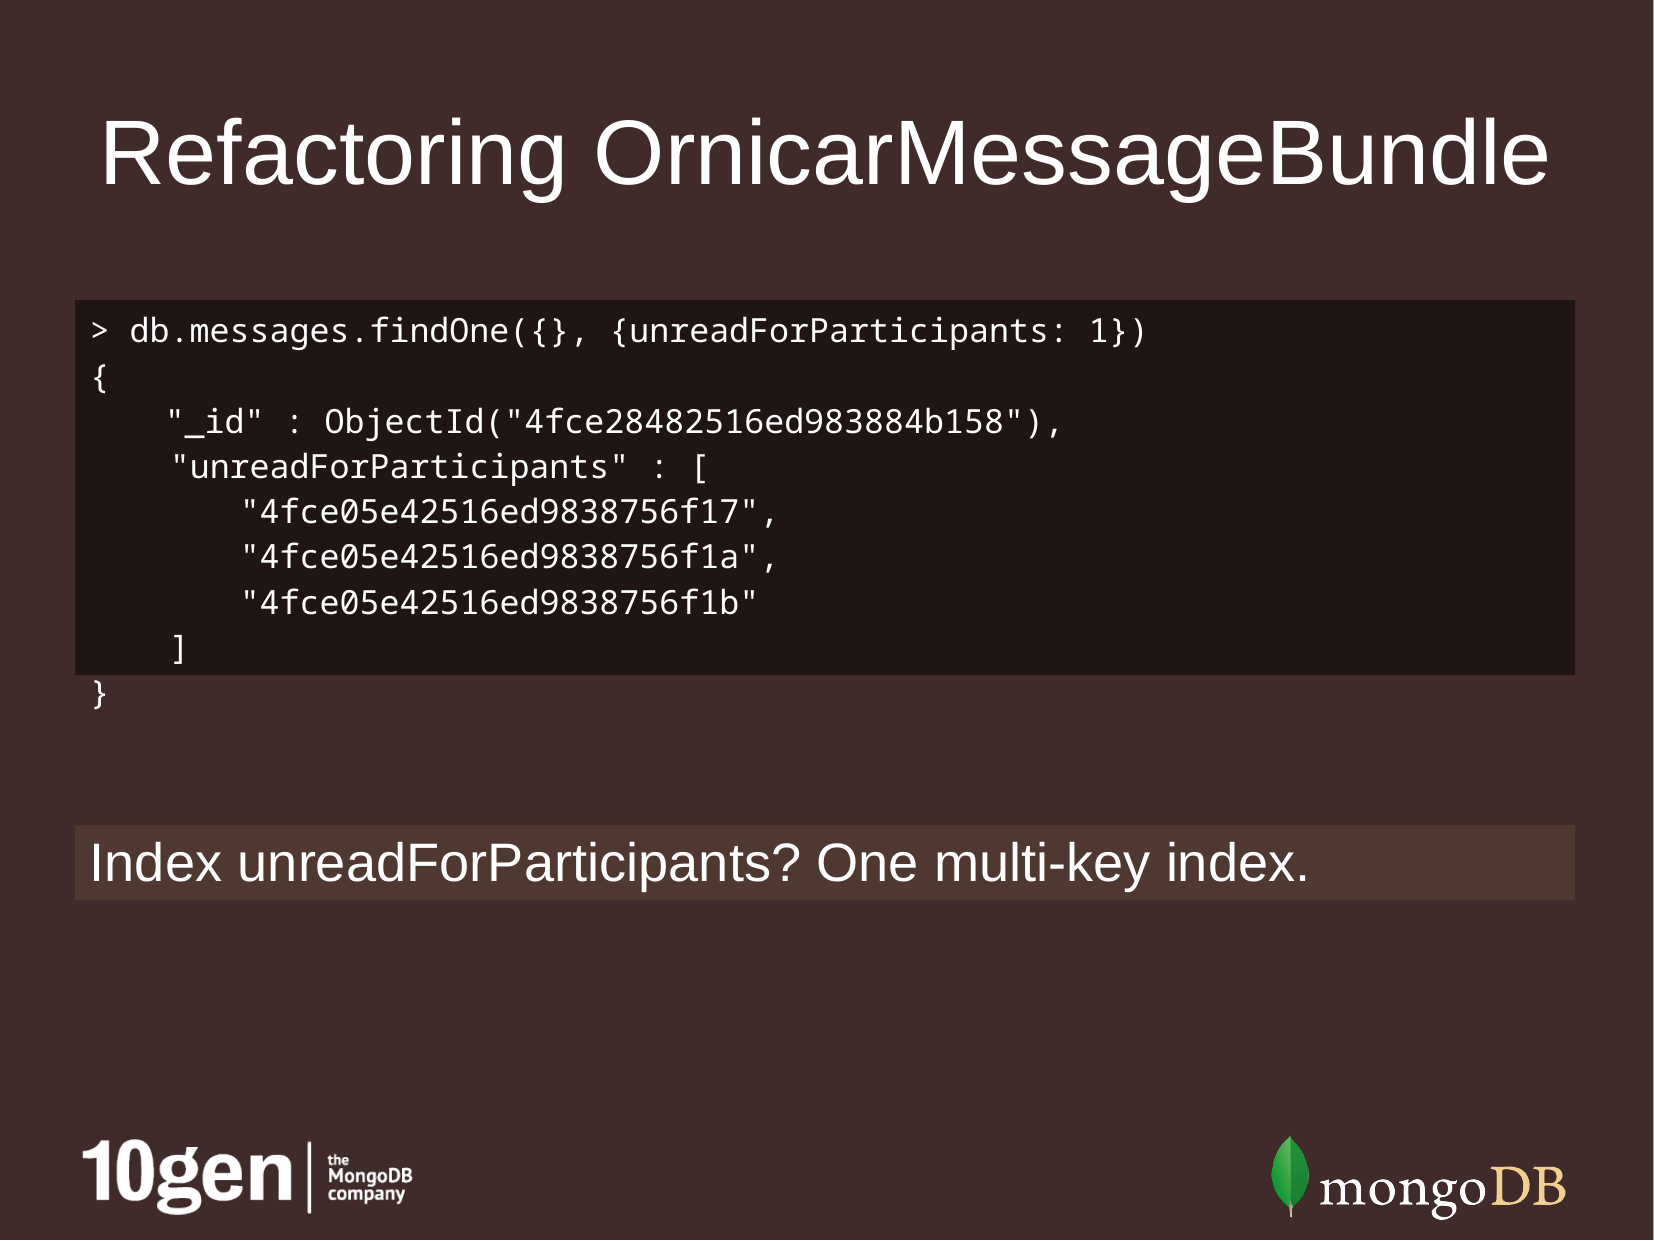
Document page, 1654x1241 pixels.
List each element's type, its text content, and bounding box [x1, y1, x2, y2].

picture [1260, 1124, 1576, 1230]
title Refactoring OrnicarMessageBundle [82, 49, 1571, 257]
text_box Index unreadForParticipants? One multi-key index. [75, 825, 1576, 901]
text_box > db.messages.findOne({}, {unreadForParticipants: 1}) { "_id" : ObjectId("4fce28482516ed983884b158"), "unreadForParticipants" : [ "4fce05e42516ed9838756f17", "4fce05e42516ed9838756f1a", "4fce05e42516ed9838756f1b" ] } [75, 300, 1576, 676]
picture [82, 1139, 413, 1215]
